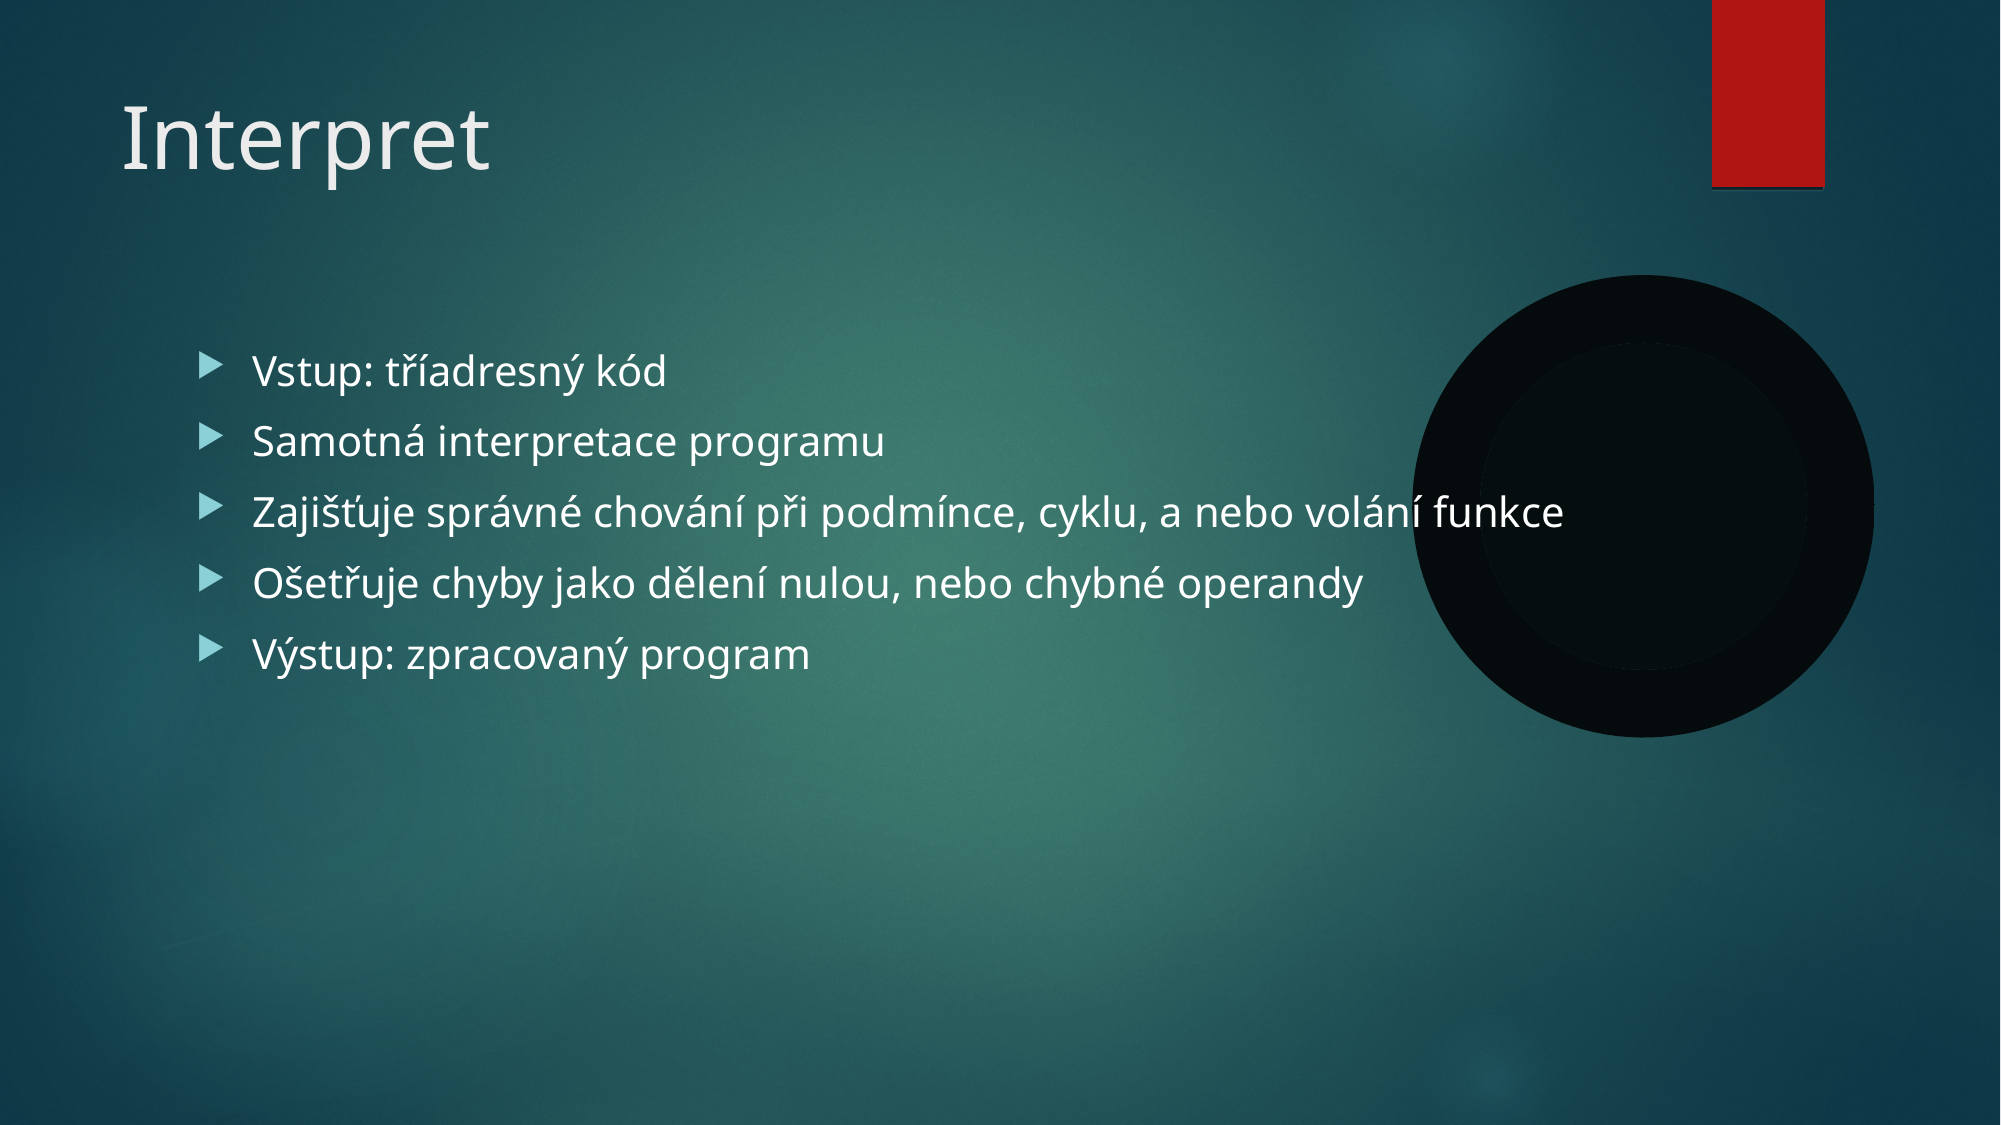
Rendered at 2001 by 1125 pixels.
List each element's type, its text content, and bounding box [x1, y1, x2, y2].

list Vstup: tříadresný kód Samotná interpretace programu Zajišťuje správné chování při podmínce, cyklu, a nebo volání funkce Ošetřuje chyby jako dělení nulou, nebo chybné operandy Výstup: zpracovaný program [181, 336, 1649, 1026]
title Interpret [106, 74, 1649, 305]
